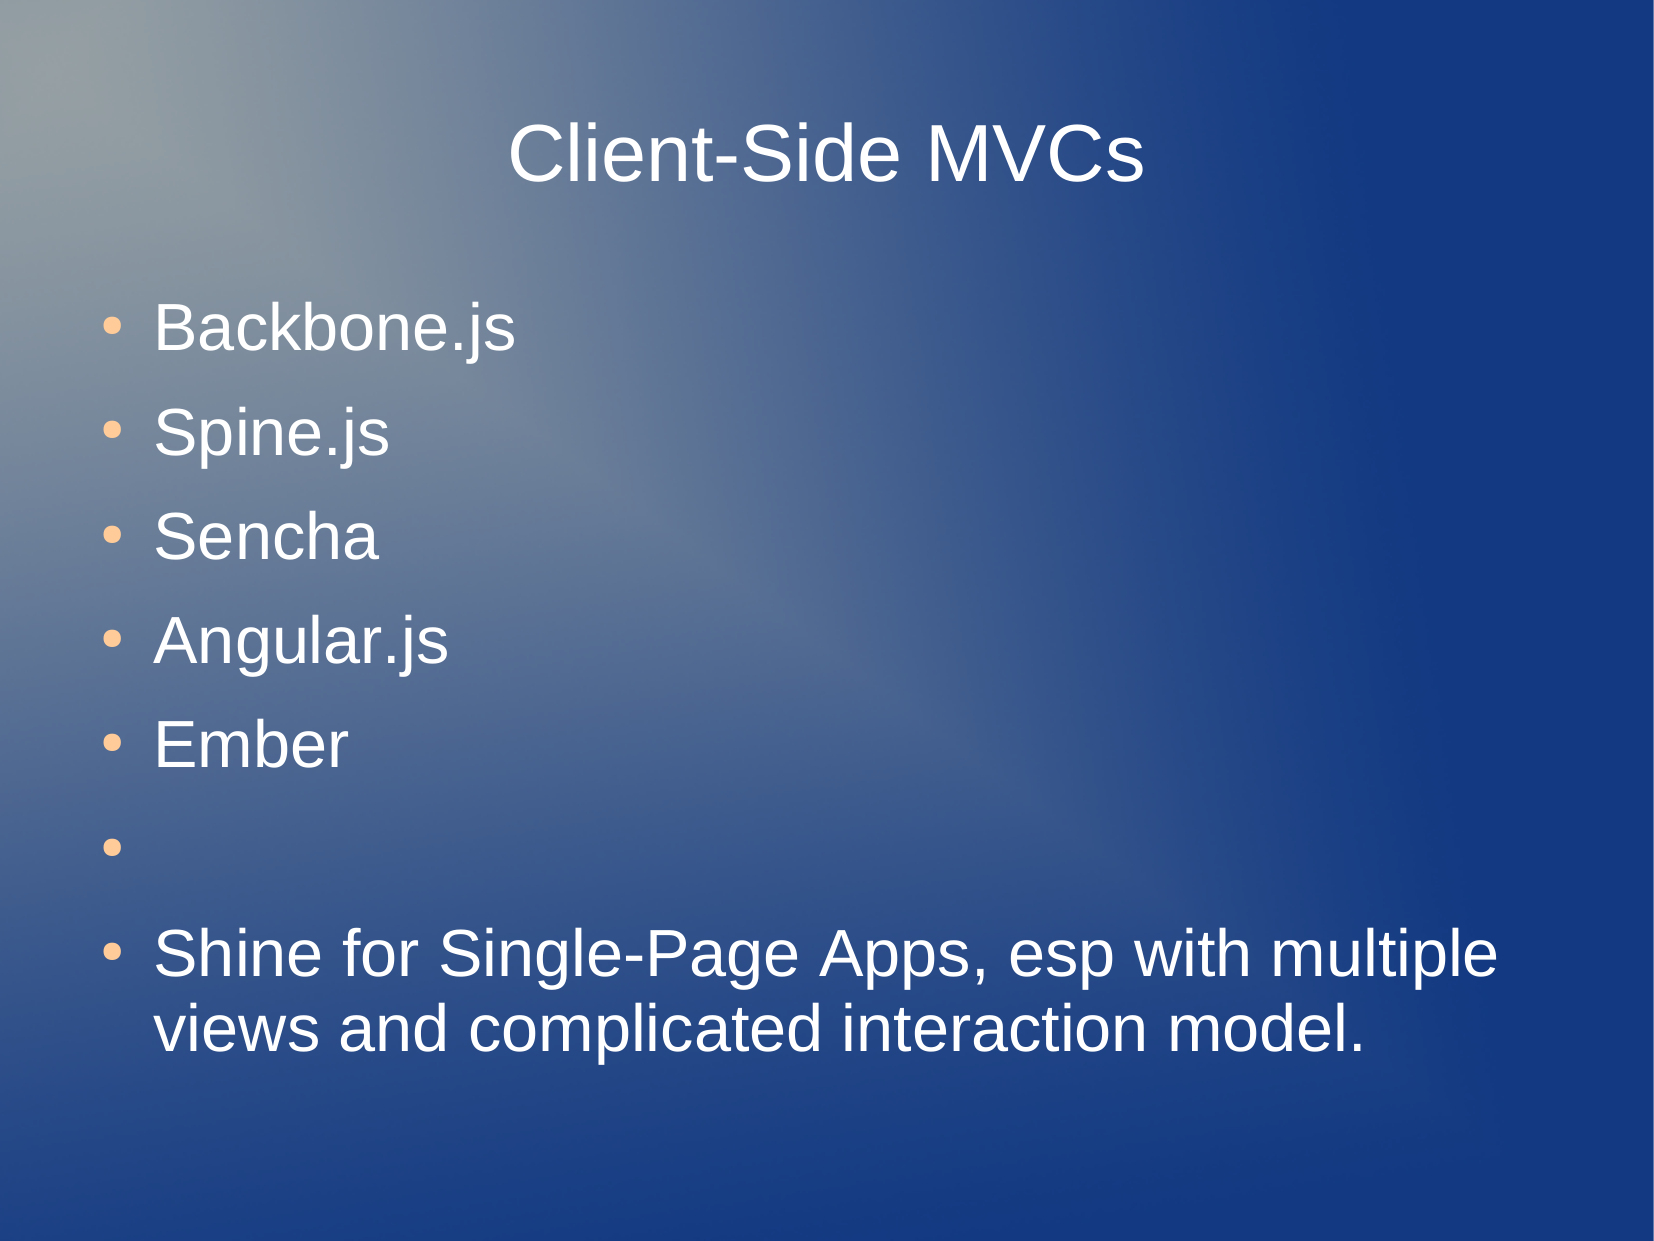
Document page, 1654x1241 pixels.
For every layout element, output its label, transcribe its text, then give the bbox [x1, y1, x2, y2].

title Client-Side MVCs [82, 49, 1571, 257]
list Backbone.js Spine.js Sencha Angular.js Ember Shine for Single-Page Apps, esp with multiple views and complicated interaction model. [82, 290, 1571, 1066]
picture [0, 0, 1654, 1241]
